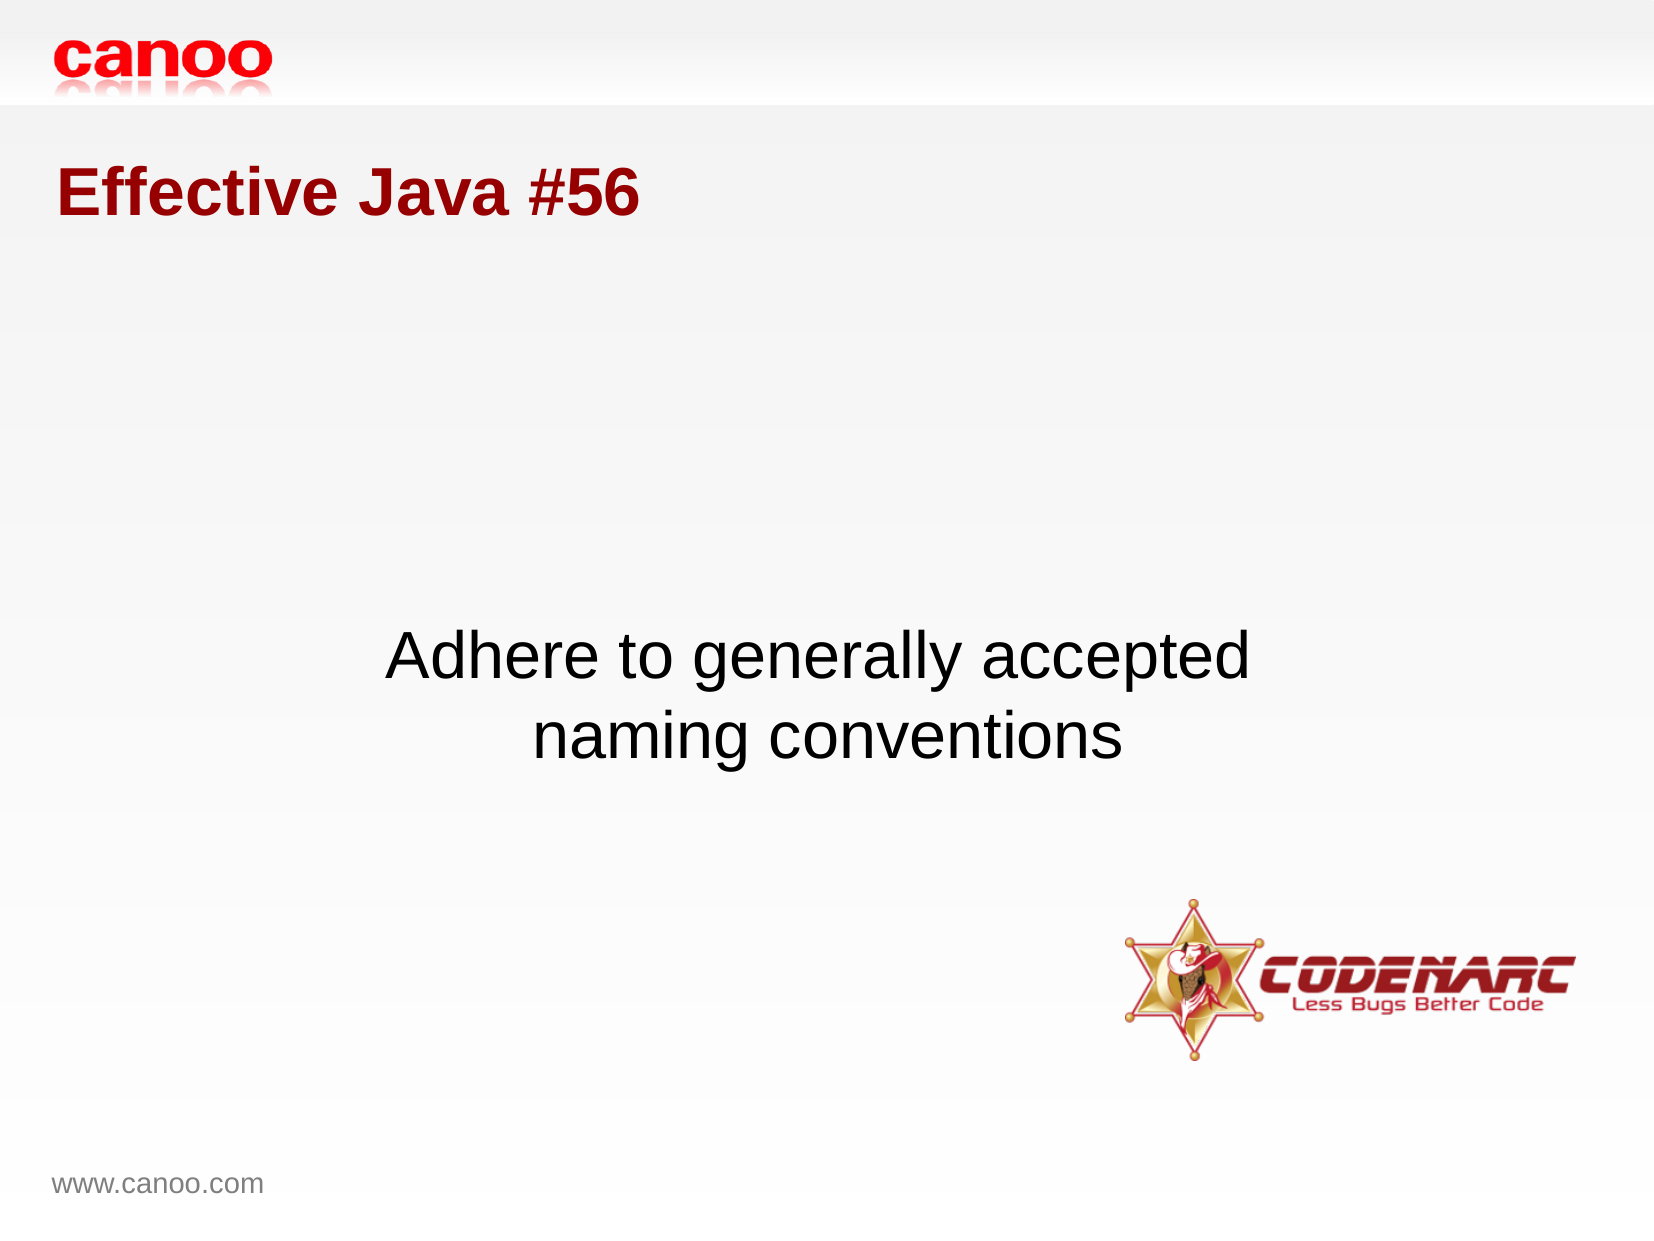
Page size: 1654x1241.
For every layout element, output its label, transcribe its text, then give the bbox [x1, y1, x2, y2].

text_box Adhere to generally accepted naming conventions [48, 282, 1609, 1102]
title Effective Java #56 [48, 138, 1609, 238]
picture [1125, 899, 1576, 1061]
picture [51, 37, 273, 119]
